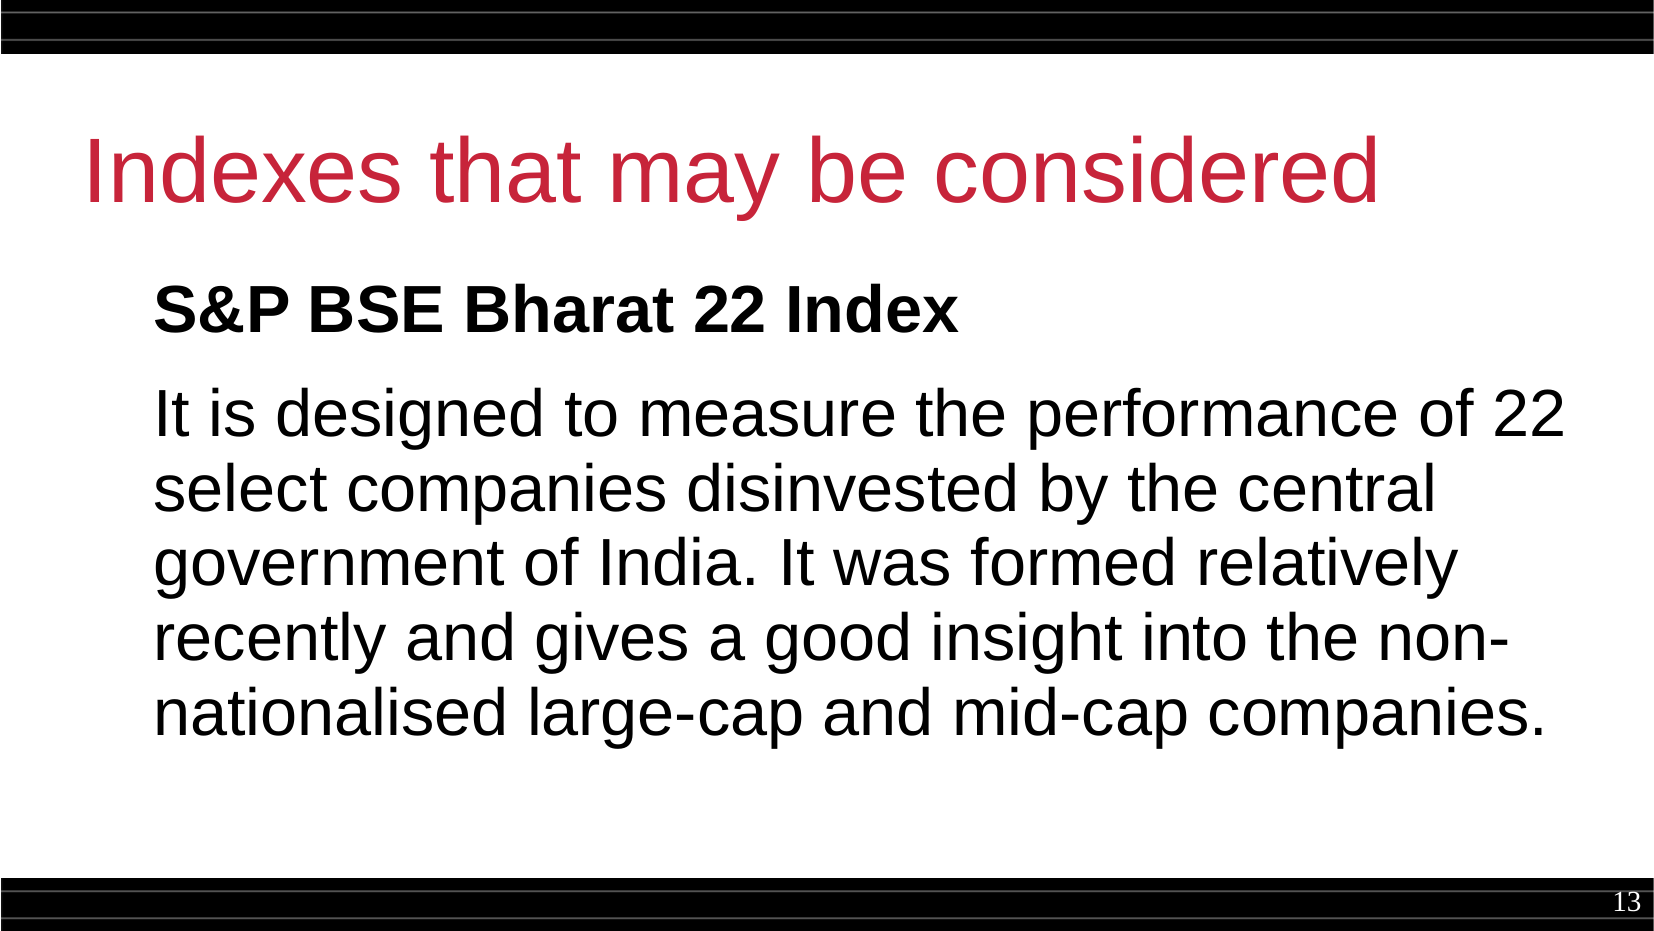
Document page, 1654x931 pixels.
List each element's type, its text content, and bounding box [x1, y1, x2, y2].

list S&P BSE Bharat 22 Index It is designed to measure the performance of 22 select companies disinvested by the central government of India. It was formed relatively recently and gives a good insight into the non-nationalised large-cap and mid-cap companies. [82, 271, 1571, 758]
picture [1, 878, 1654, 931]
picture [1, 0, 1654, 54]
title Indexes that may be considered [82, 92, 1571, 249]
